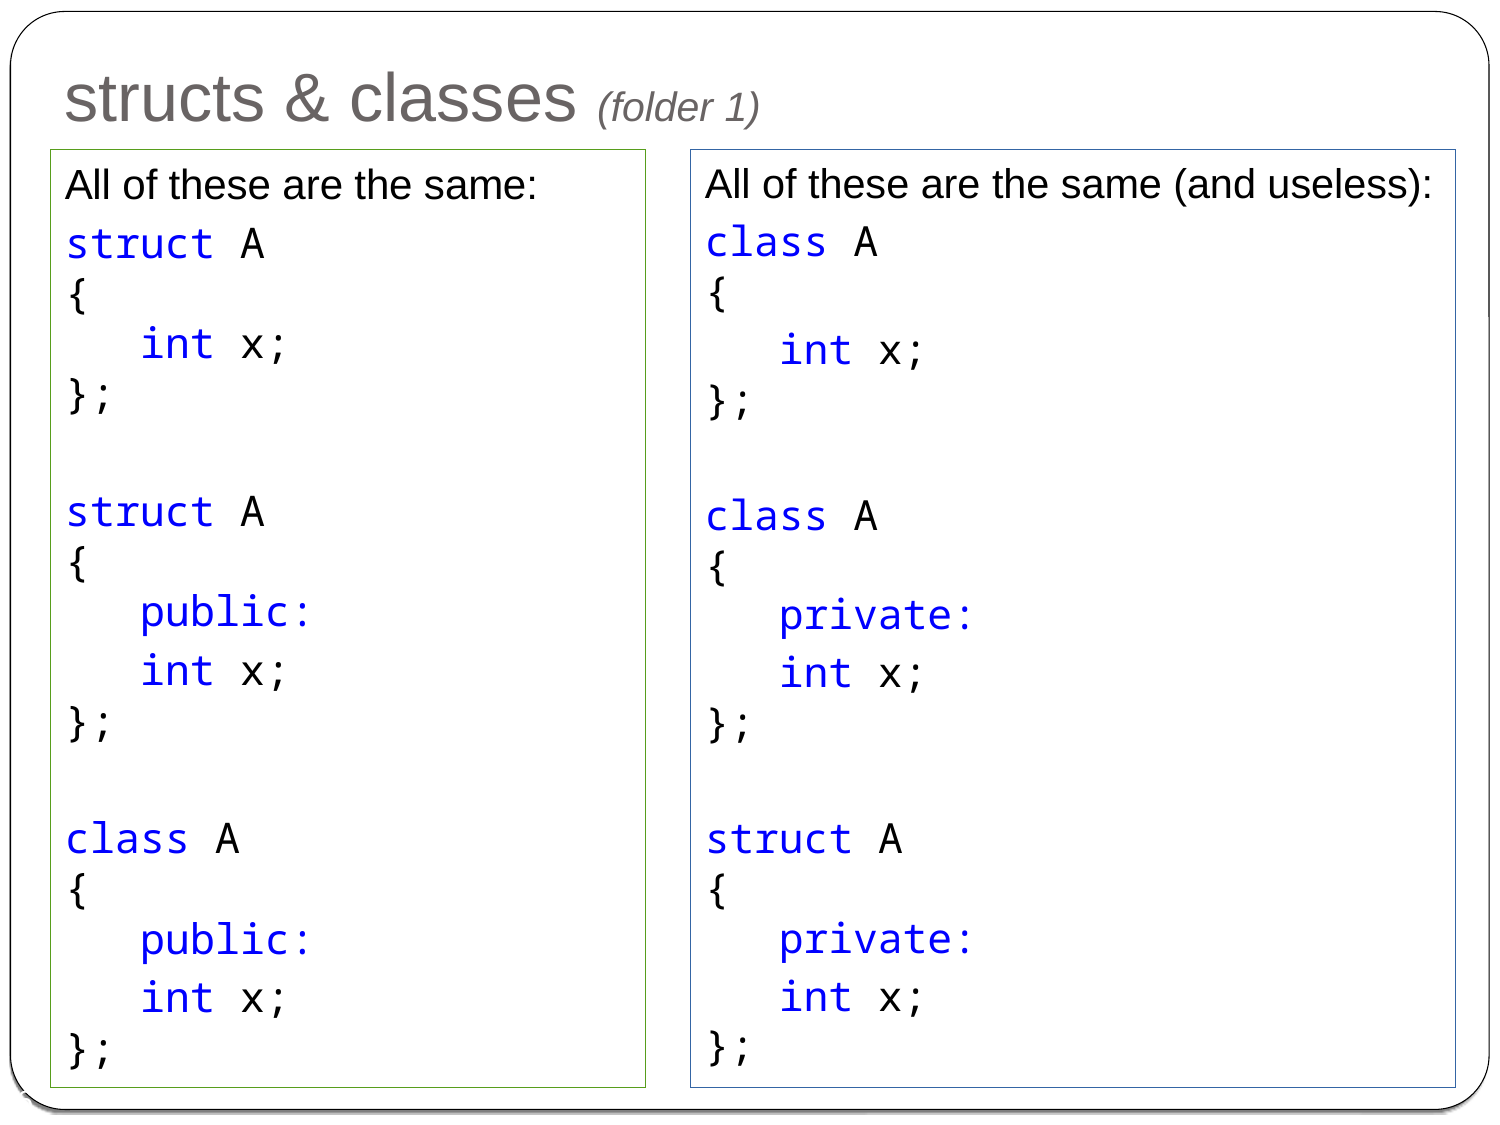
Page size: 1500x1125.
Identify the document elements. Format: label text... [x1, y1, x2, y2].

title structs & classes (folder 1) [50, 45, 1450, 150]
list All of these are the same (and useless): class A { int x; }; class A { private: int x; }; struct A { private: int x; }; [690, 149, 1456, 1088]
list All of these are the same: struct A { int x; }; struct A { public: int x; }; class A { public: int x; }; [50, 149, 646, 1088]
slide_number <number> [0, 1074, 50, 1125]
